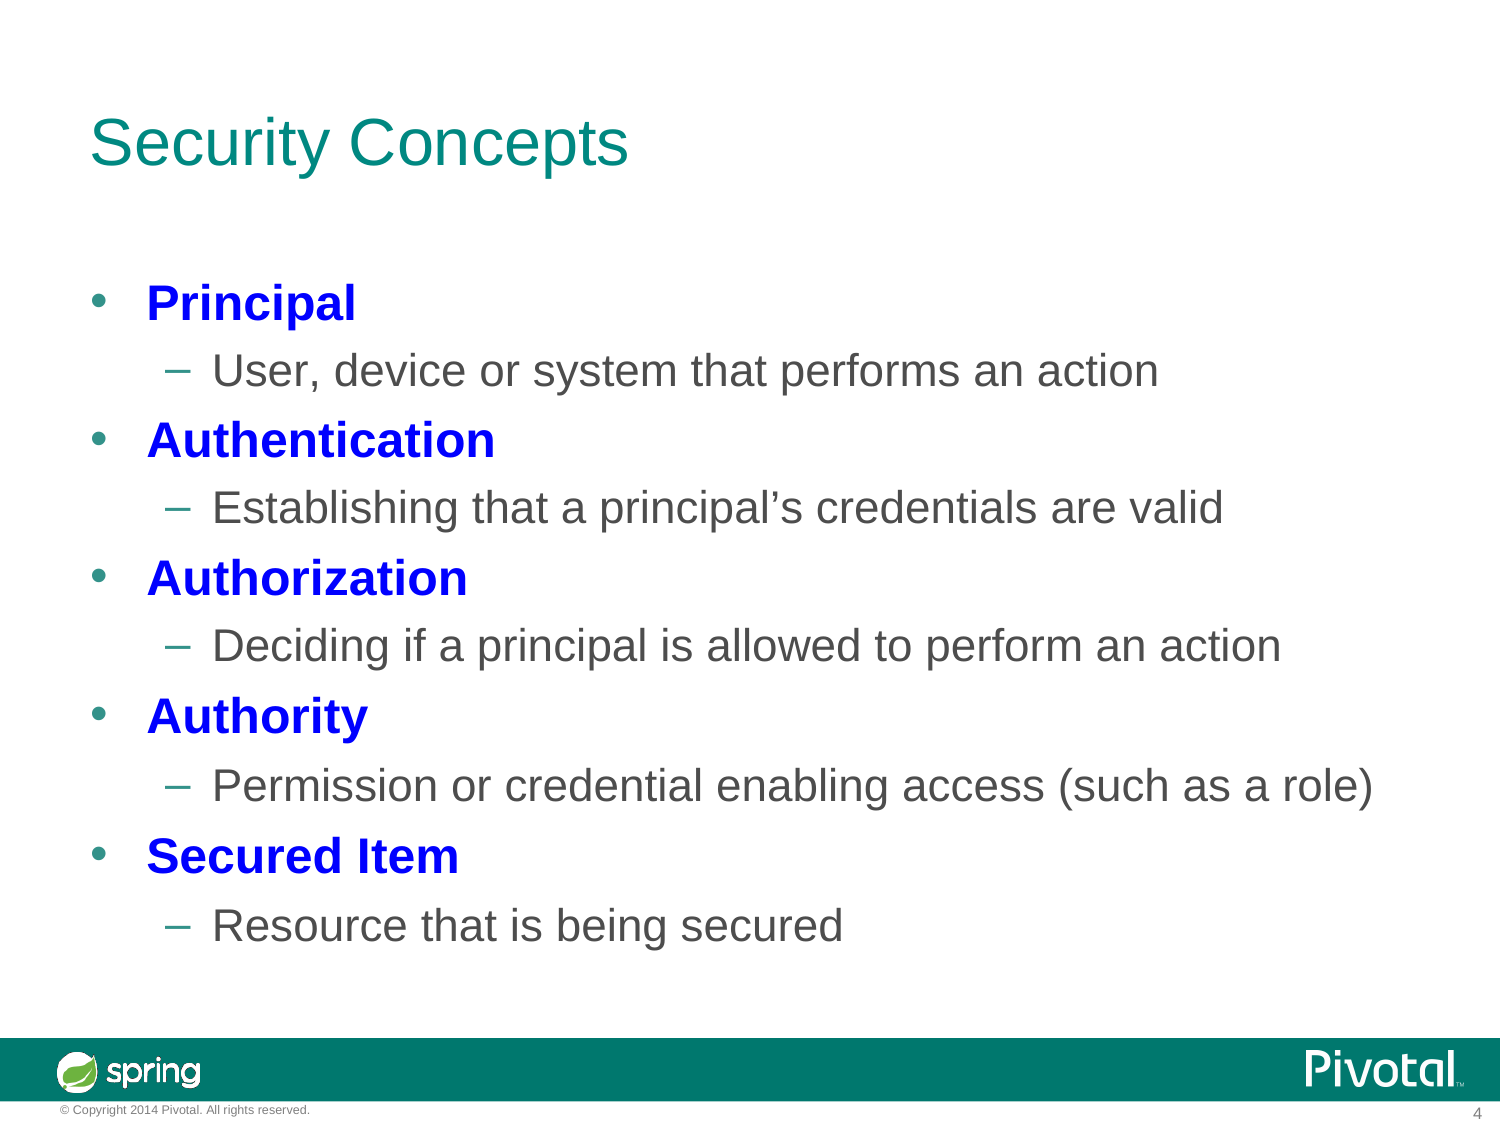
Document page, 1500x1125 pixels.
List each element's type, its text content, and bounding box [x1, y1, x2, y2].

picture [32, 1041, 210, 1103]
title Security Concepts [75, 44, 1426, 233]
picture [1306, 1050, 1464, 1087]
list Principal User, device or system that performs an action Authentication Establishing that a principal’s credentials are valid Authorization Deciding if a principal is allowed to perform an action Authority Permission or credential enabling access (such as a role) Secured Item Resource that is being secured [75, 262, 1426, 1005]
